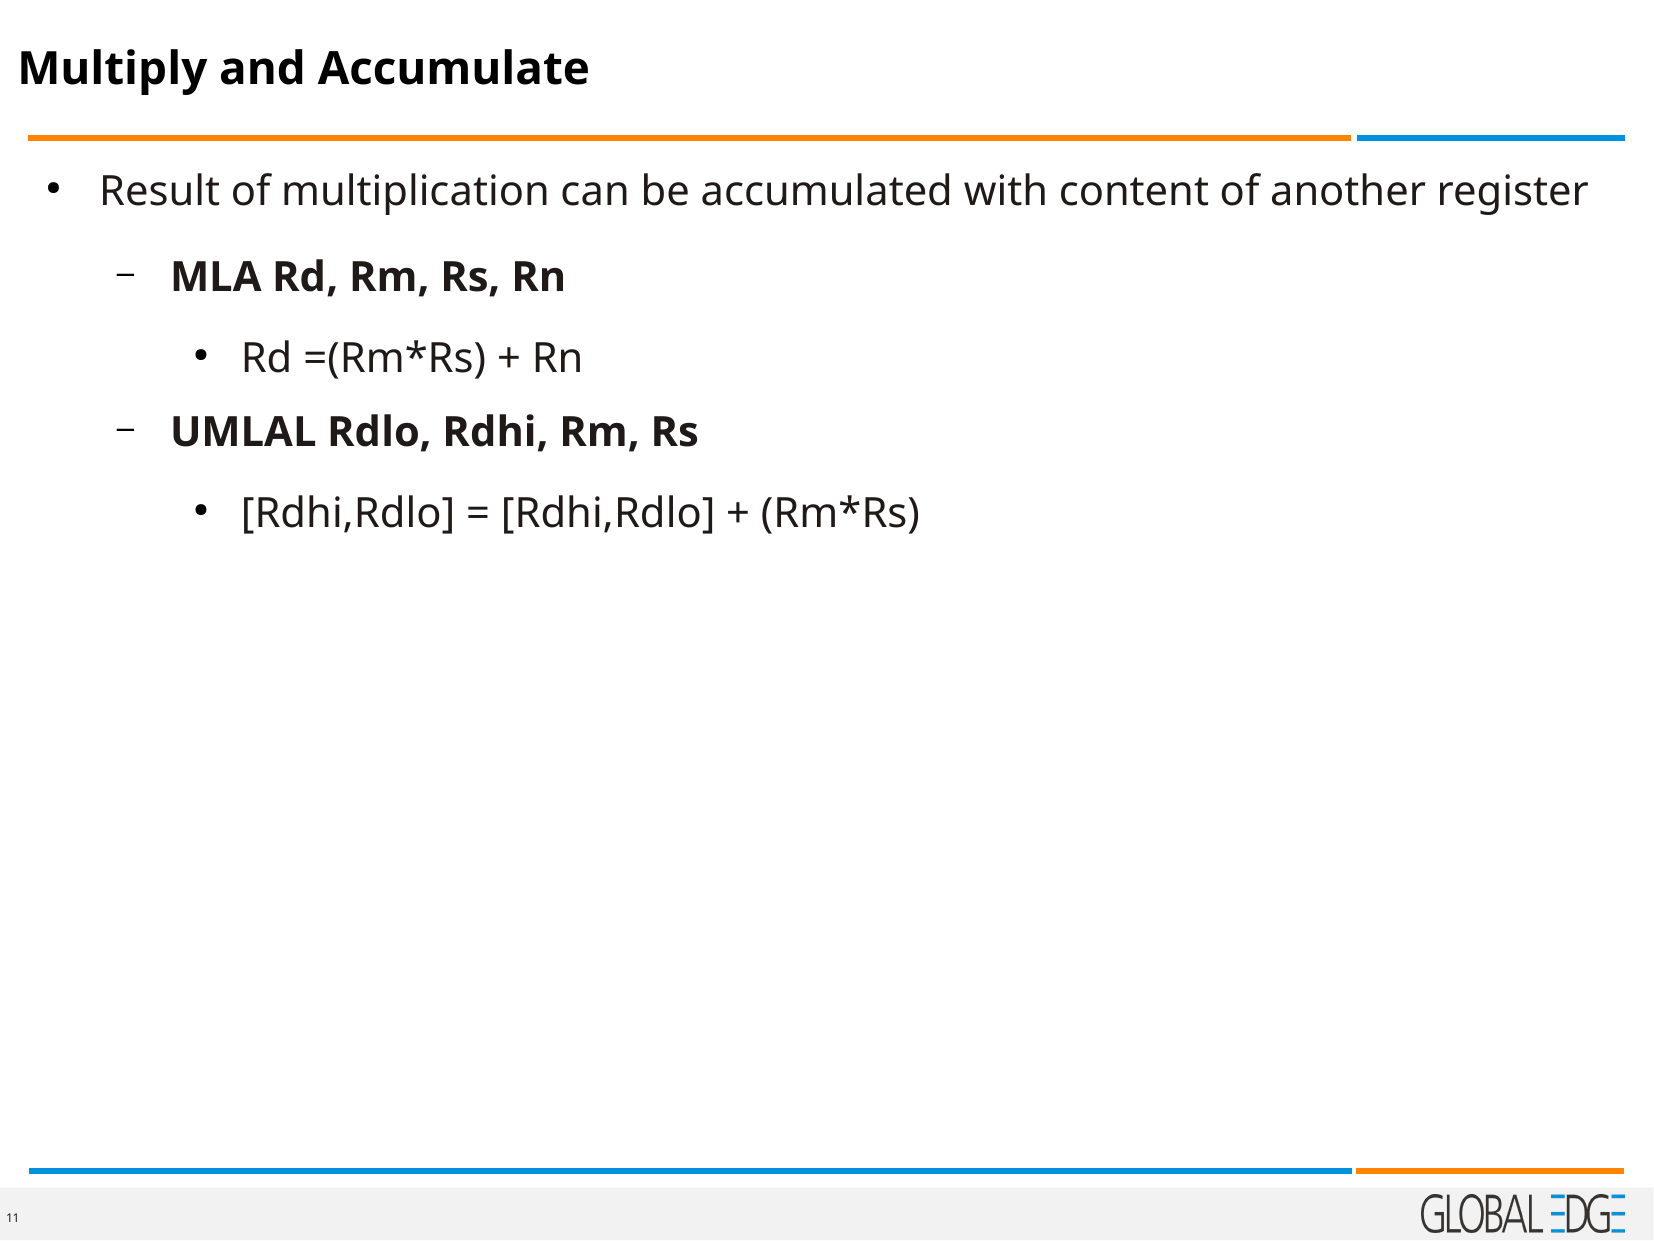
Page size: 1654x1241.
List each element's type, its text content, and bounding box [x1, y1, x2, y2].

picture [1421, 1194, 1625, 1233]
list Result of multiplication can be accumulated with content of another register MLA Rd, Rm, Rs, Rn Rd =(Rm*Rs) + Rn UMLAL Rdlo, Rdhi, Rm, Rs [Rdhi,Rdlo] = [Rdhi,Rdlo] + (Rm*Rs) [28, 160, 1625, 1153]
title Multiply and Accumulate [17, 18, 1499, 115]
